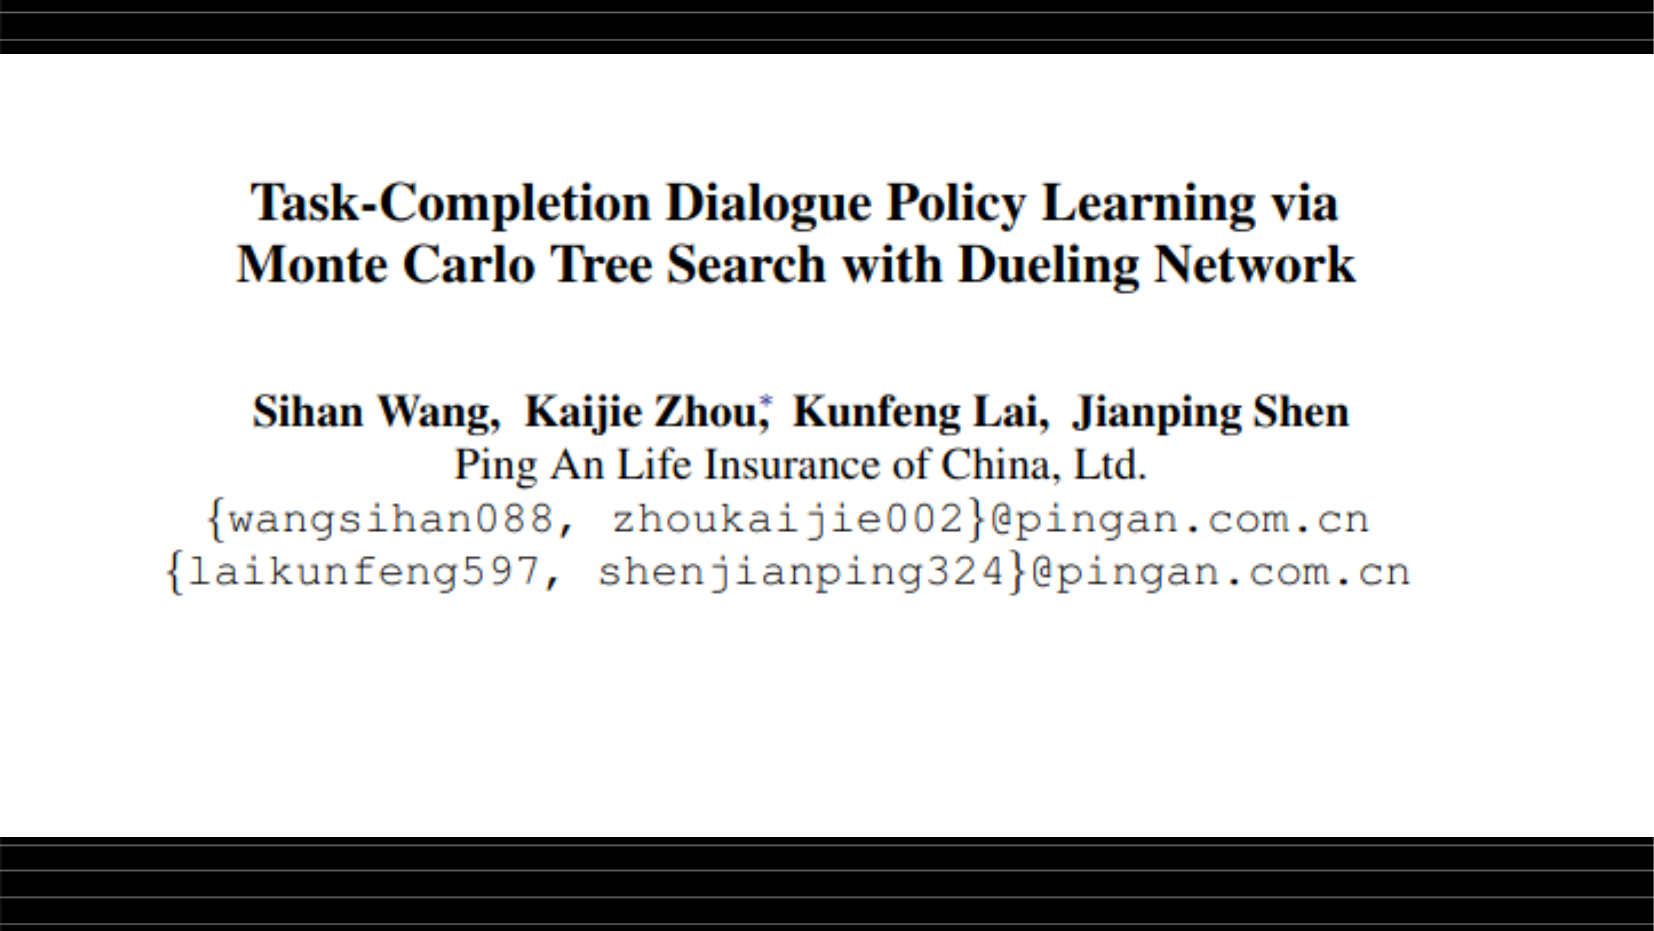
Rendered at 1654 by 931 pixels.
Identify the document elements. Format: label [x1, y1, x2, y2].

picture [0, 837, 1654, 931]
picture [0, 104, 1606, 691]
picture [0, 0, 1654, 54]
